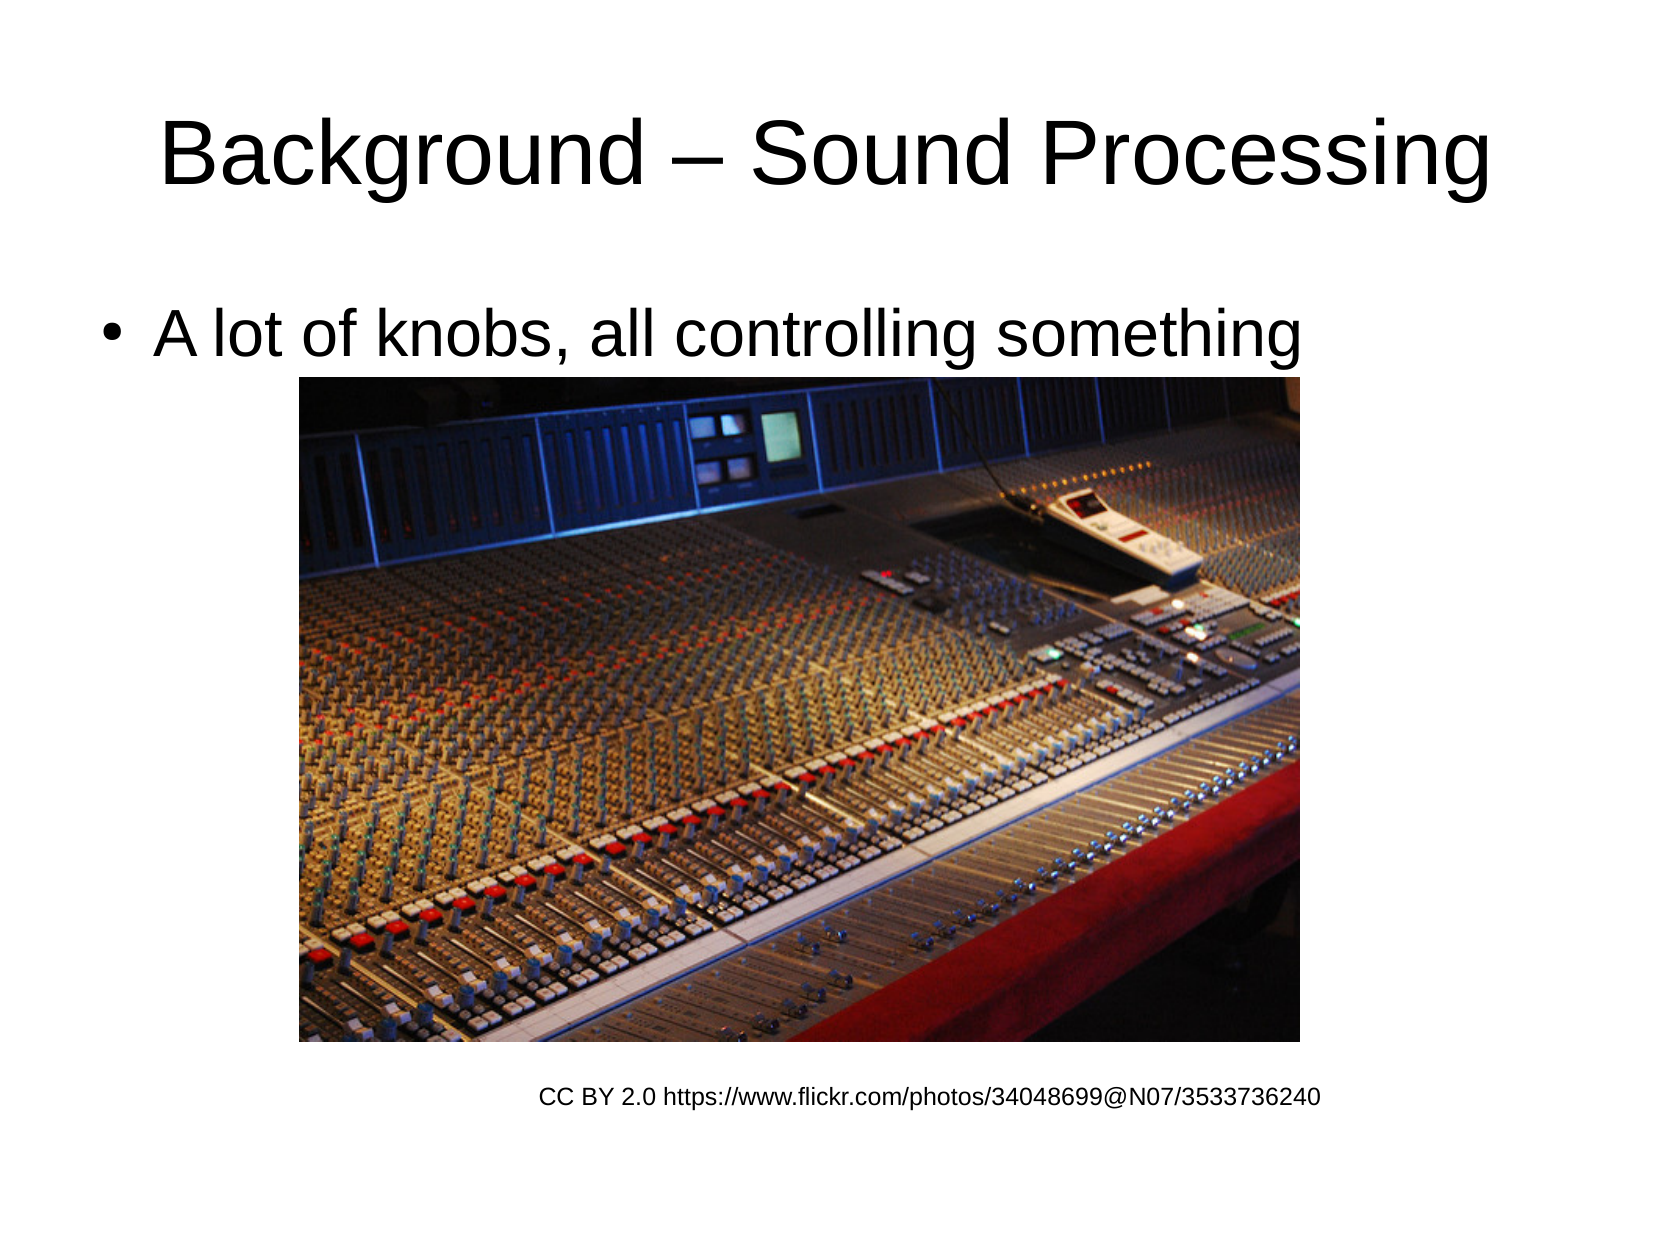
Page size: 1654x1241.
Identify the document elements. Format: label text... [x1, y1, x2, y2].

title Background – Sound Processing [82, 49, 1571, 257]
list A lot of knobs, all controlling something CC BY 2.0 https://www.flickr.com/photos/34048699@N07/3533736240 [82, 296, 1571, 1216]
picture [299, 377, 1300, 1042]
